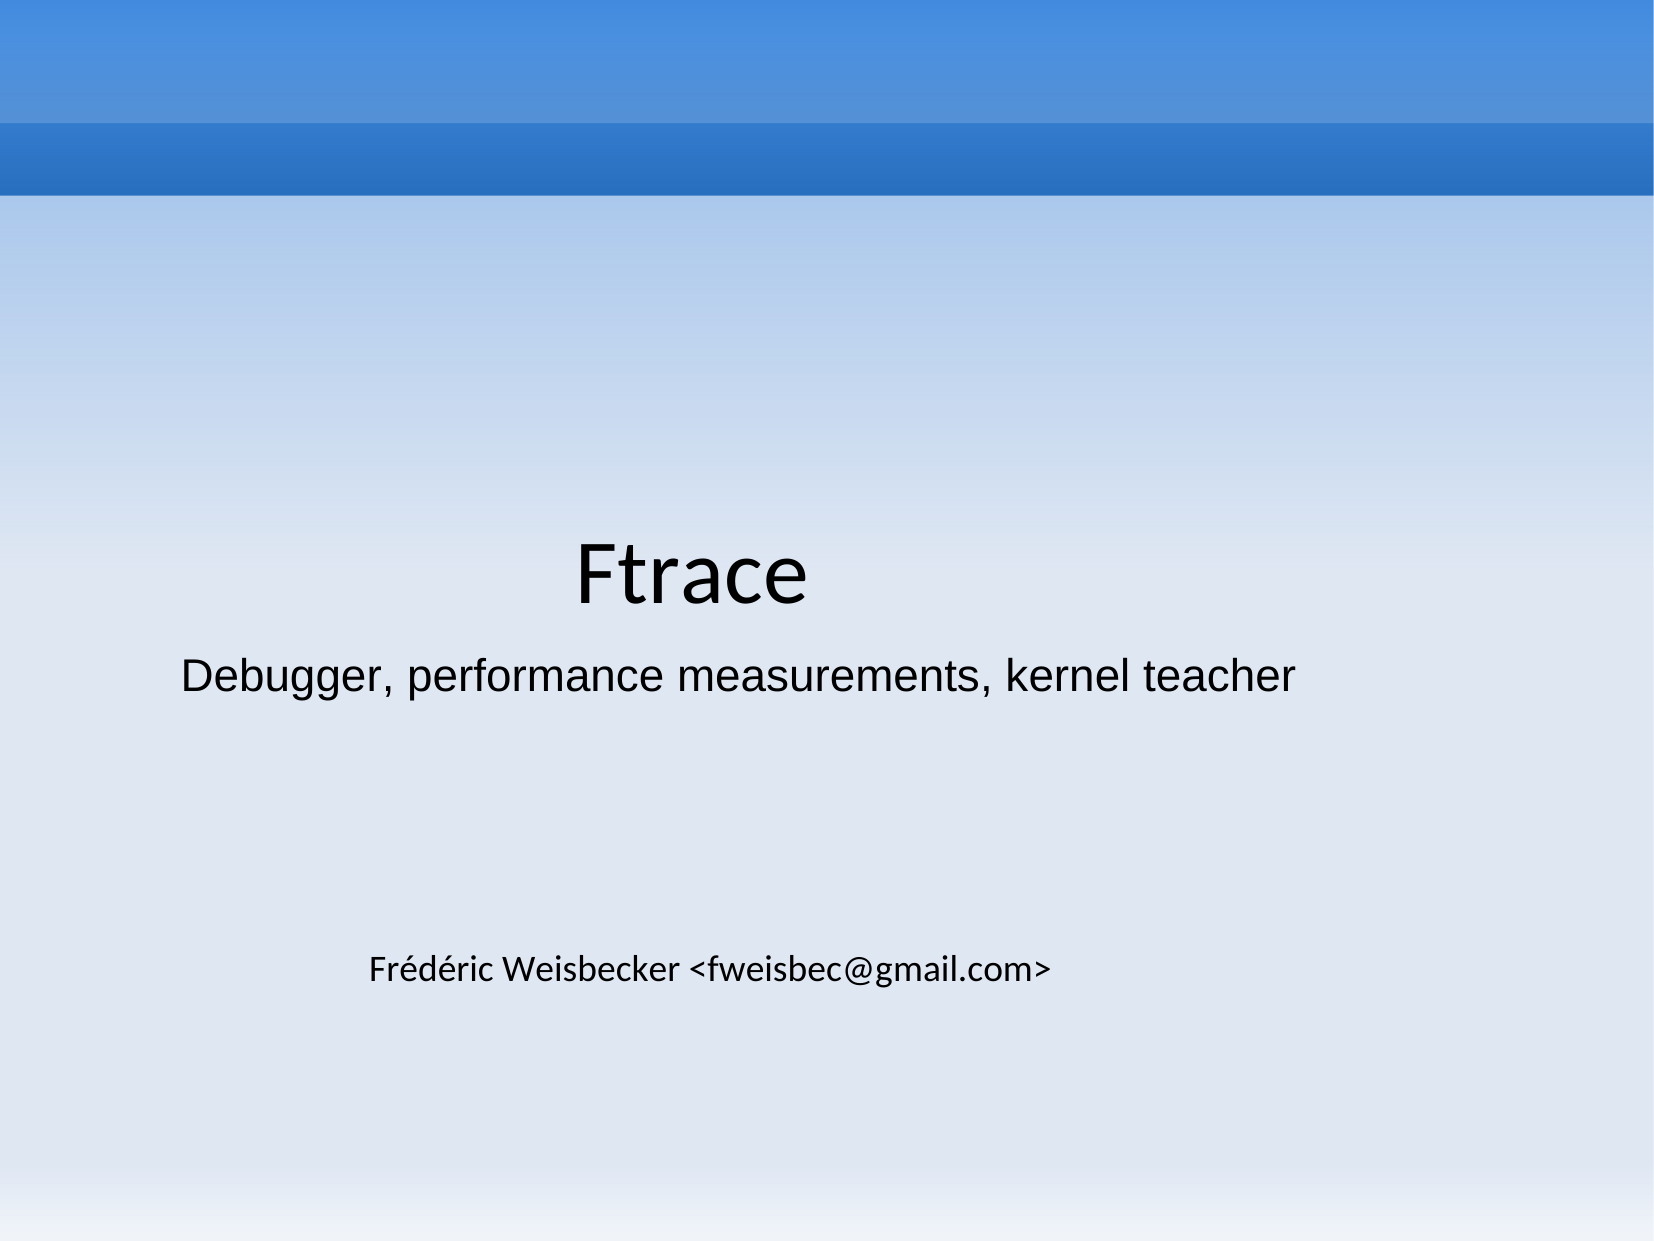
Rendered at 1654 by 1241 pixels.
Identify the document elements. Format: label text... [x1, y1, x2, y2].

text_box Frédéric Weisbecker <fweisbec@gmail.com> [354, 945, 1240, 1004]
text_box Debugger, performance measurements, kernel teacher [165, 642, 1313, 709]
picture [0, 0, 1654, 1241]
text_box Ftrace [561, 527, 1034, 642]
